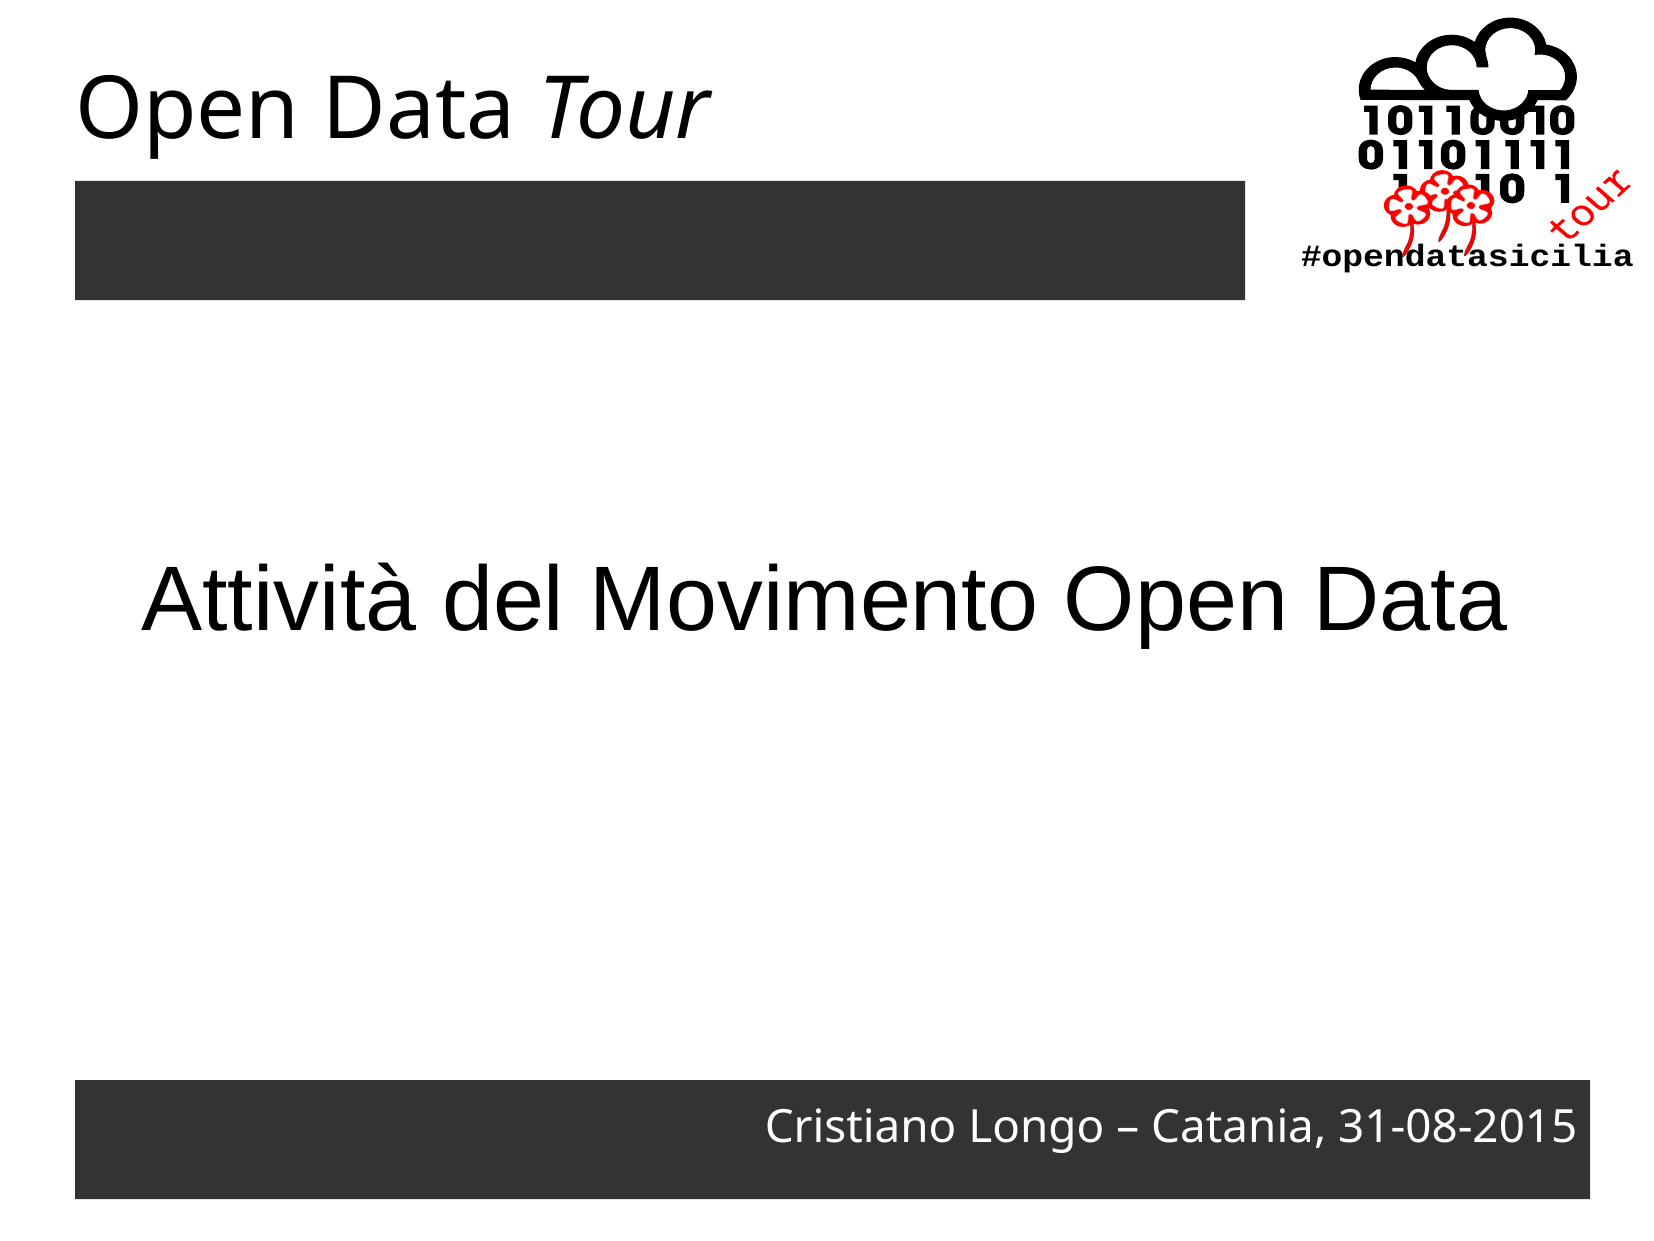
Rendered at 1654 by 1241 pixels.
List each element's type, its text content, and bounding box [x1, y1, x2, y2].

list [75, 180, 1246, 301]
text_box Attività del Movimento Open Data [75, 540, 1576, 658]
list Open Data Tour [75, 45, 1246, 165]
picture [1302, 17, 1633, 273]
list [75, 465, 1591, 901]
list Cristiano Longo – Catania, 31-08-2015 [75, 1080, 1591, 1200]
